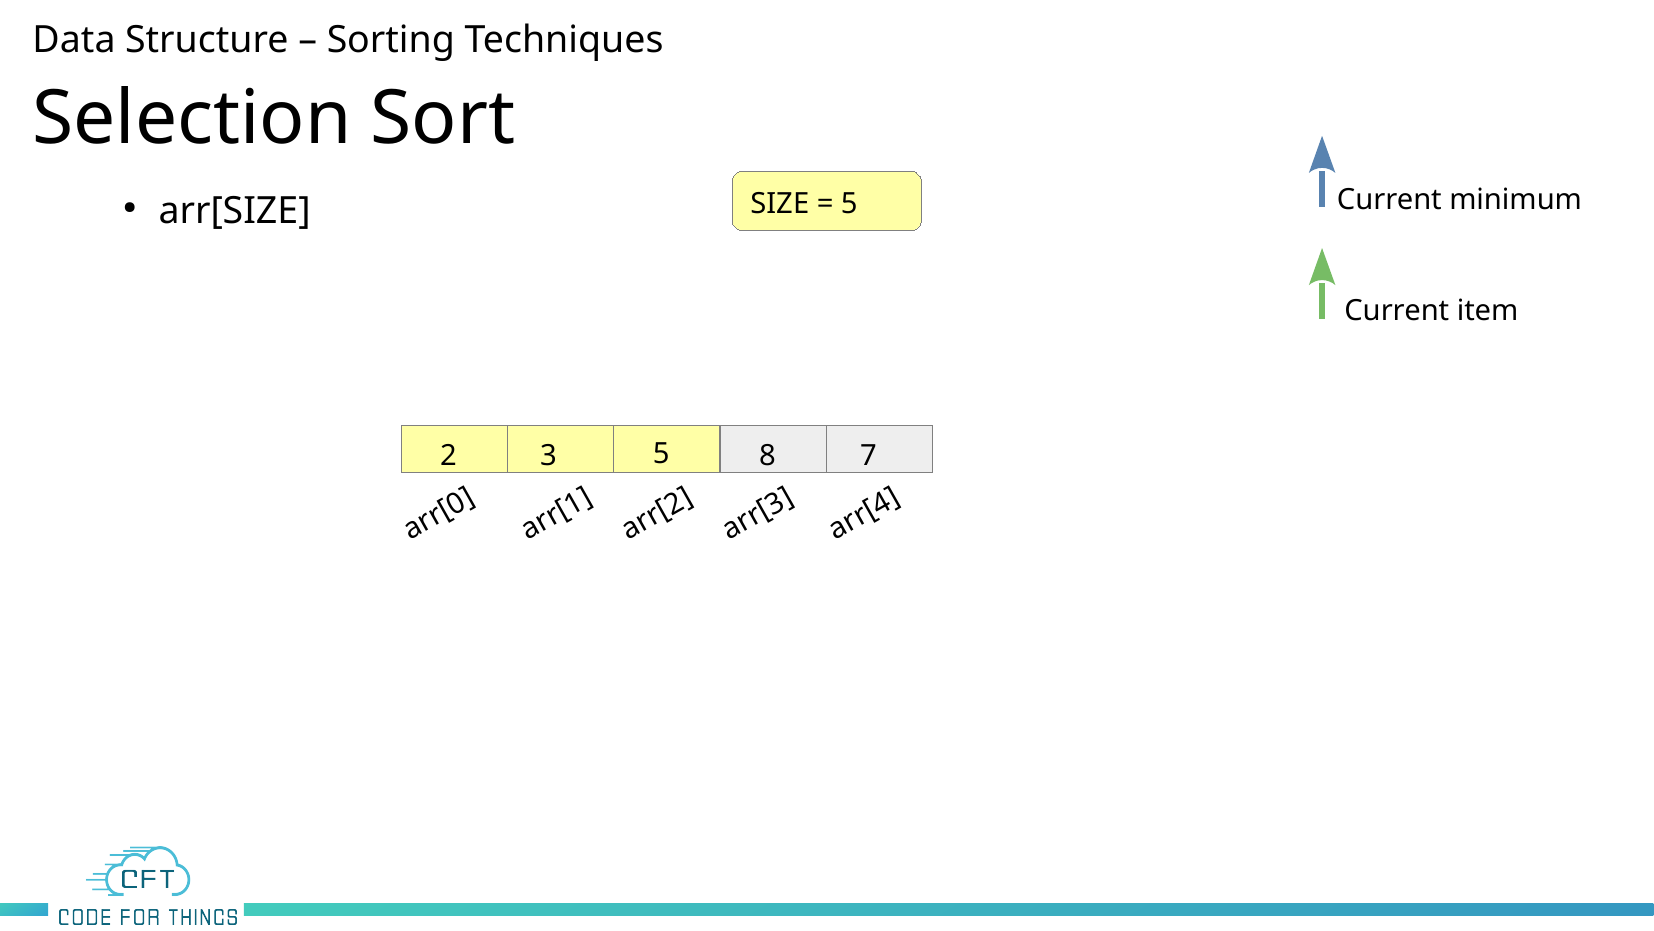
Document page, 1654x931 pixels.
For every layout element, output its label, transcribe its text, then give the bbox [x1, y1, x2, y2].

picture [59, 846, 237, 925]
text_box 8 [744, 427, 793, 477]
text_box 7 [845, 427, 912, 477]
title Data Structure – Sorting Techniques Selection Sort [32, 12, 1184, 166]
text_box 5 [638, 425, 724, 475]
text_box [724, 425, 933, 473]
text_box Current item [1329, 281, 1545, 331]
text_box 3 [525, 427, 593, 477]
text_box SIZE = 5 [735, 175, 916, 225]
text_box Current minimum [1322, 171, 1611, 221]
text_box arr[0] [377, 473, 519, 566]
text_box arr[1] [495, 473, 632, 587]
text_box arr[3] [696, 450, 839, 566]
text_box arr[4] [806, 450, 957, 587]
text_box arr[2] [596, 475, 733, 566]
text_box [732, 171, 922, 231]
text_box [401, 425, 638, 473]
text_box 2 [425, 427, 492, 477]
text_box arr[SIZE] [108, 176, 353, 243]
